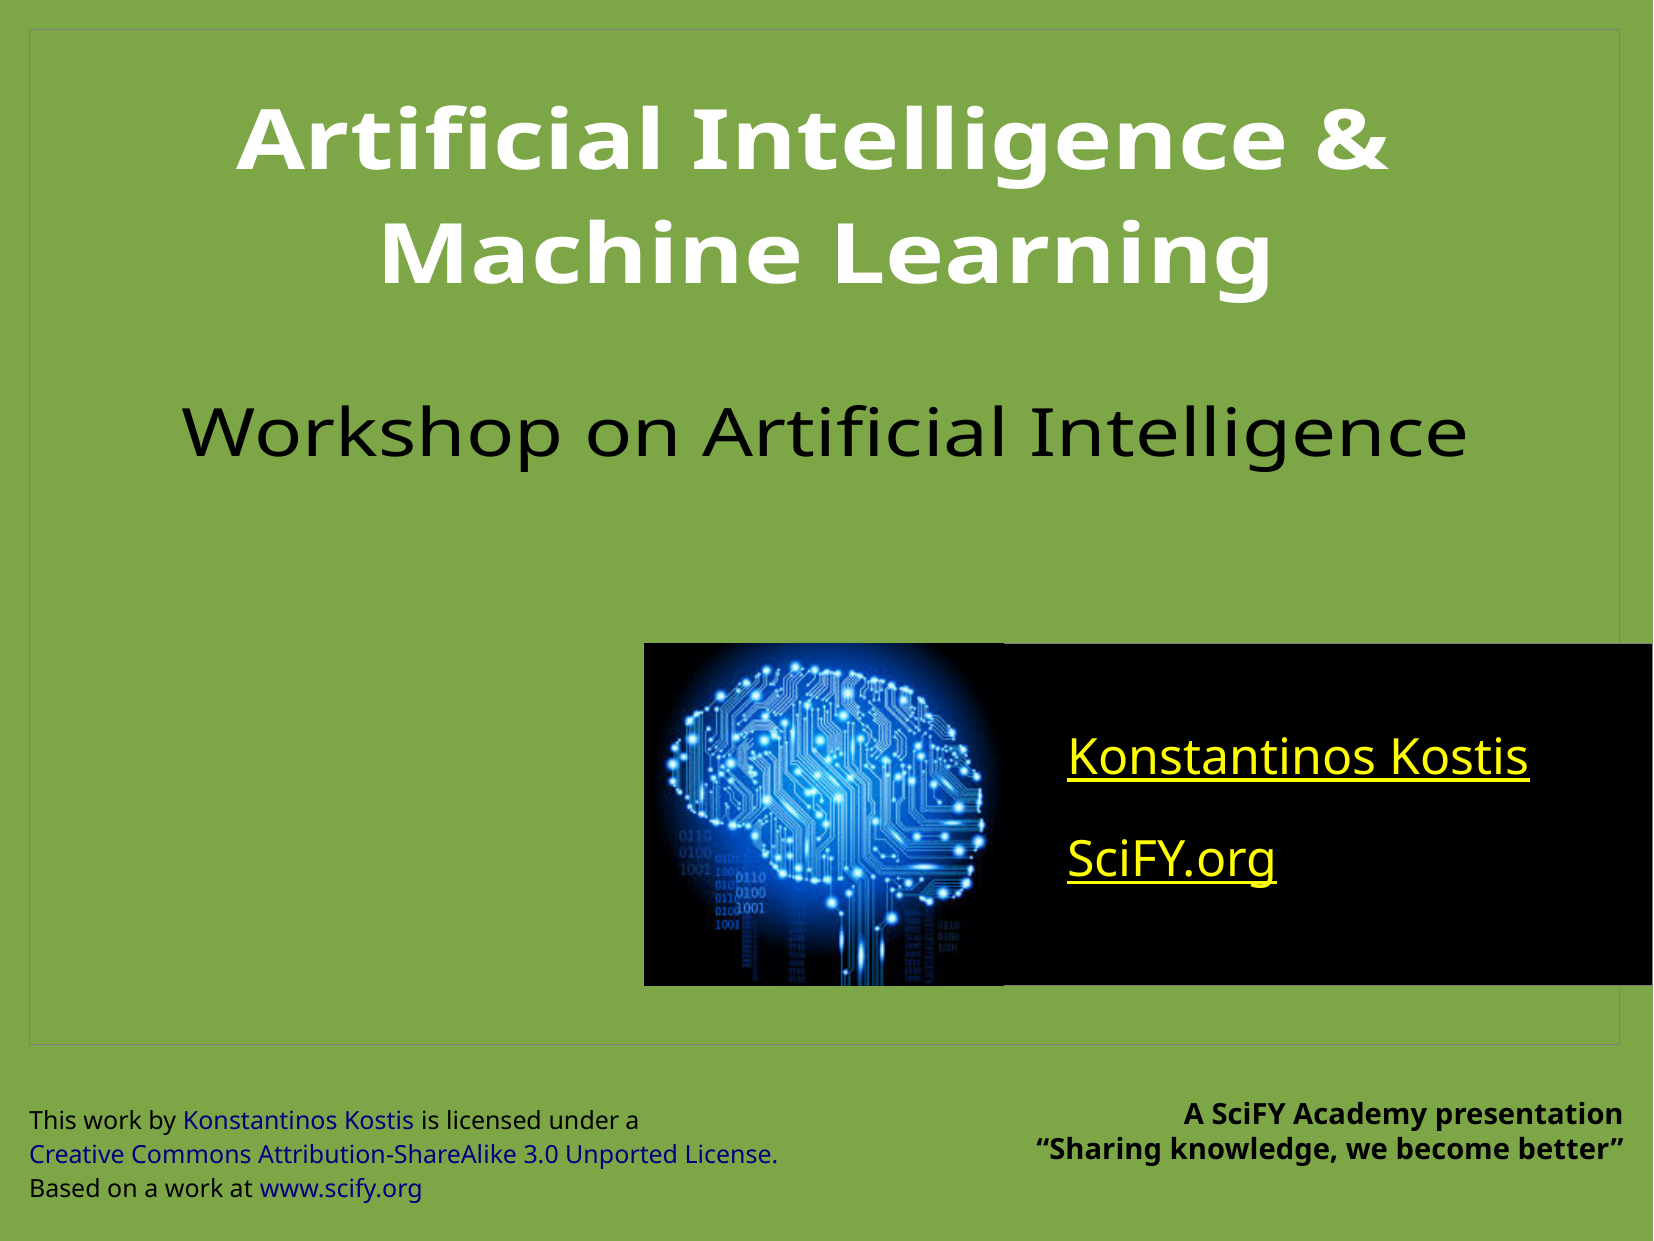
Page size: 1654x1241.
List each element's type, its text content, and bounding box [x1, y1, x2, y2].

text_box [29, 29, 1653, 1045]
title Workshop on Artificial Intelligence [82, 327, 1571, 535]
text_box This work by Konstantinos Kostis is licensed under a Creative Commons Attribution-ShareAlike 3.0 Unported License. Based on a work at www.scify.org [14, 1095, 770, 1195]
text_box Α SciFY Academy presentation “Sharing knowledge, we become better” [907, 1080, 1640, 1178]
title Artificial Intelligence & Machine Learning [82, 90, 1571, 298]
subtitle [82, 290, 1538, 327]
picture [644, 643, 1004, 986]
subtitle [82, 535, 1538, 1010]
text_box Konstantinos Kostis SciFY.org [1052, 679, 1533, 919]
